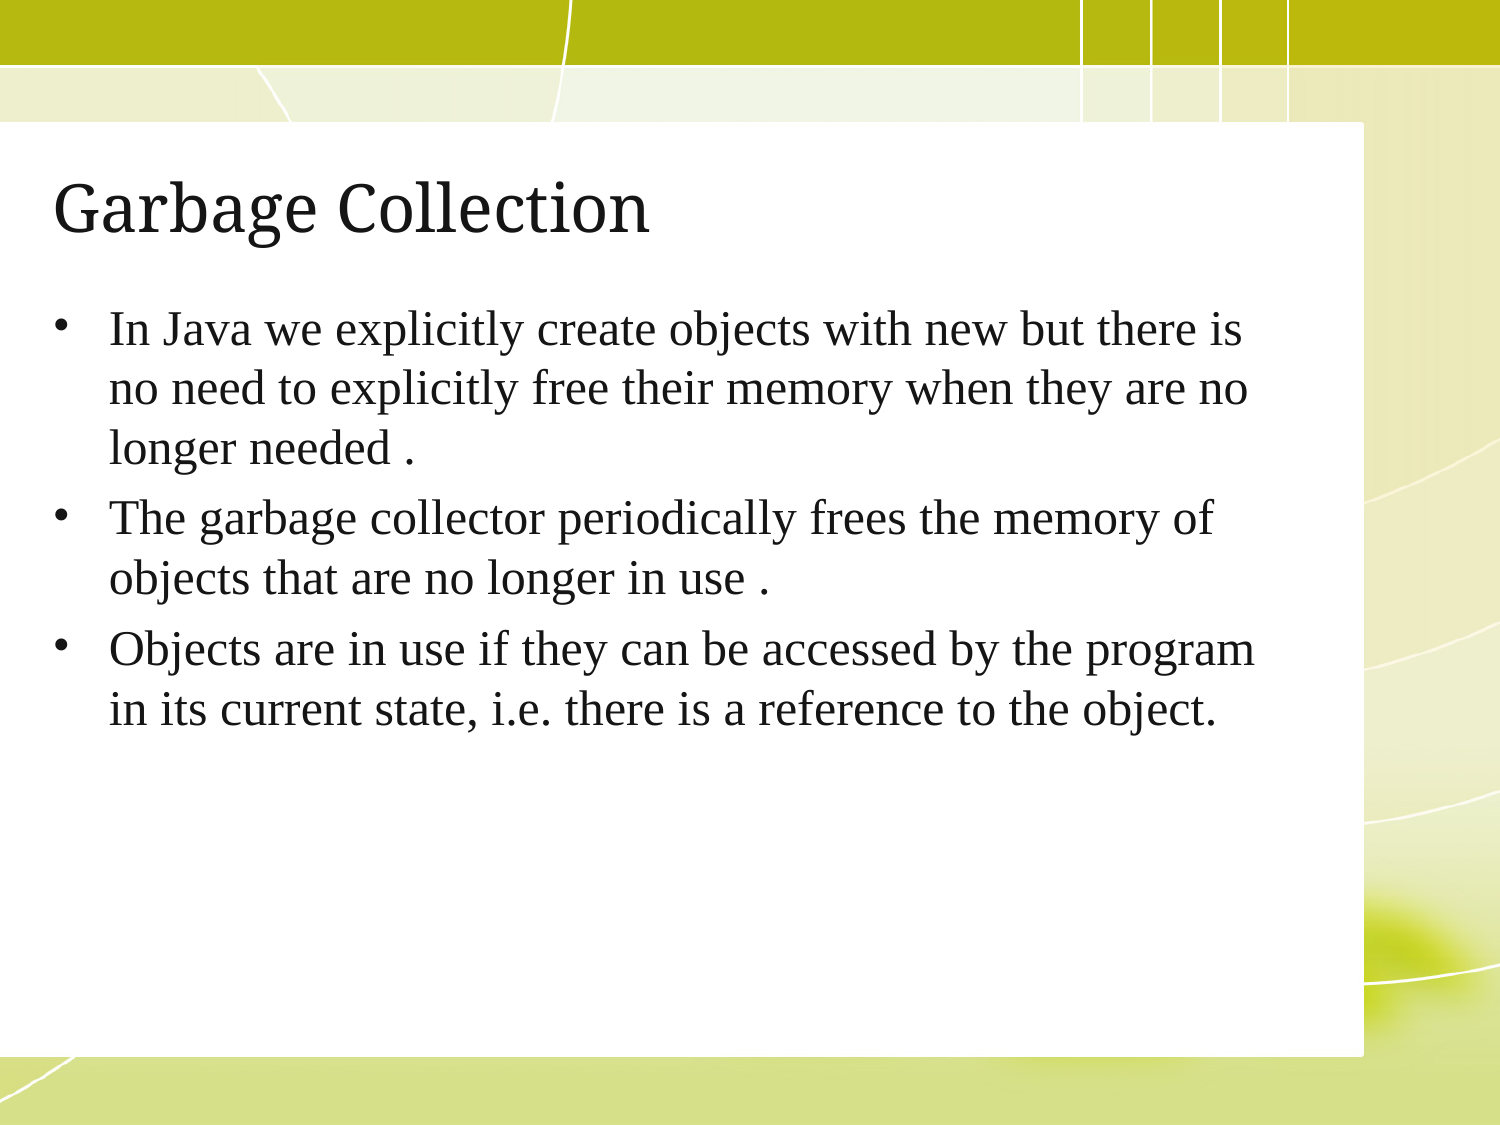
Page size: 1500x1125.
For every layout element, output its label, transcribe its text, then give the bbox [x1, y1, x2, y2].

title Garbage Collection [37, 137, 1288, 275]
list In Java we explicitly create objects with new but there is no need to explicitly free their memory when they are no longer needed . The garbage collector periodically frees the memory of objects that are no longer in use . Objects are in use if they can be accessed by the program in its current state, i.e. there is a reference to the object. [37, 287, 1288, 963]
picture [0, 0, 1500, 1125]
